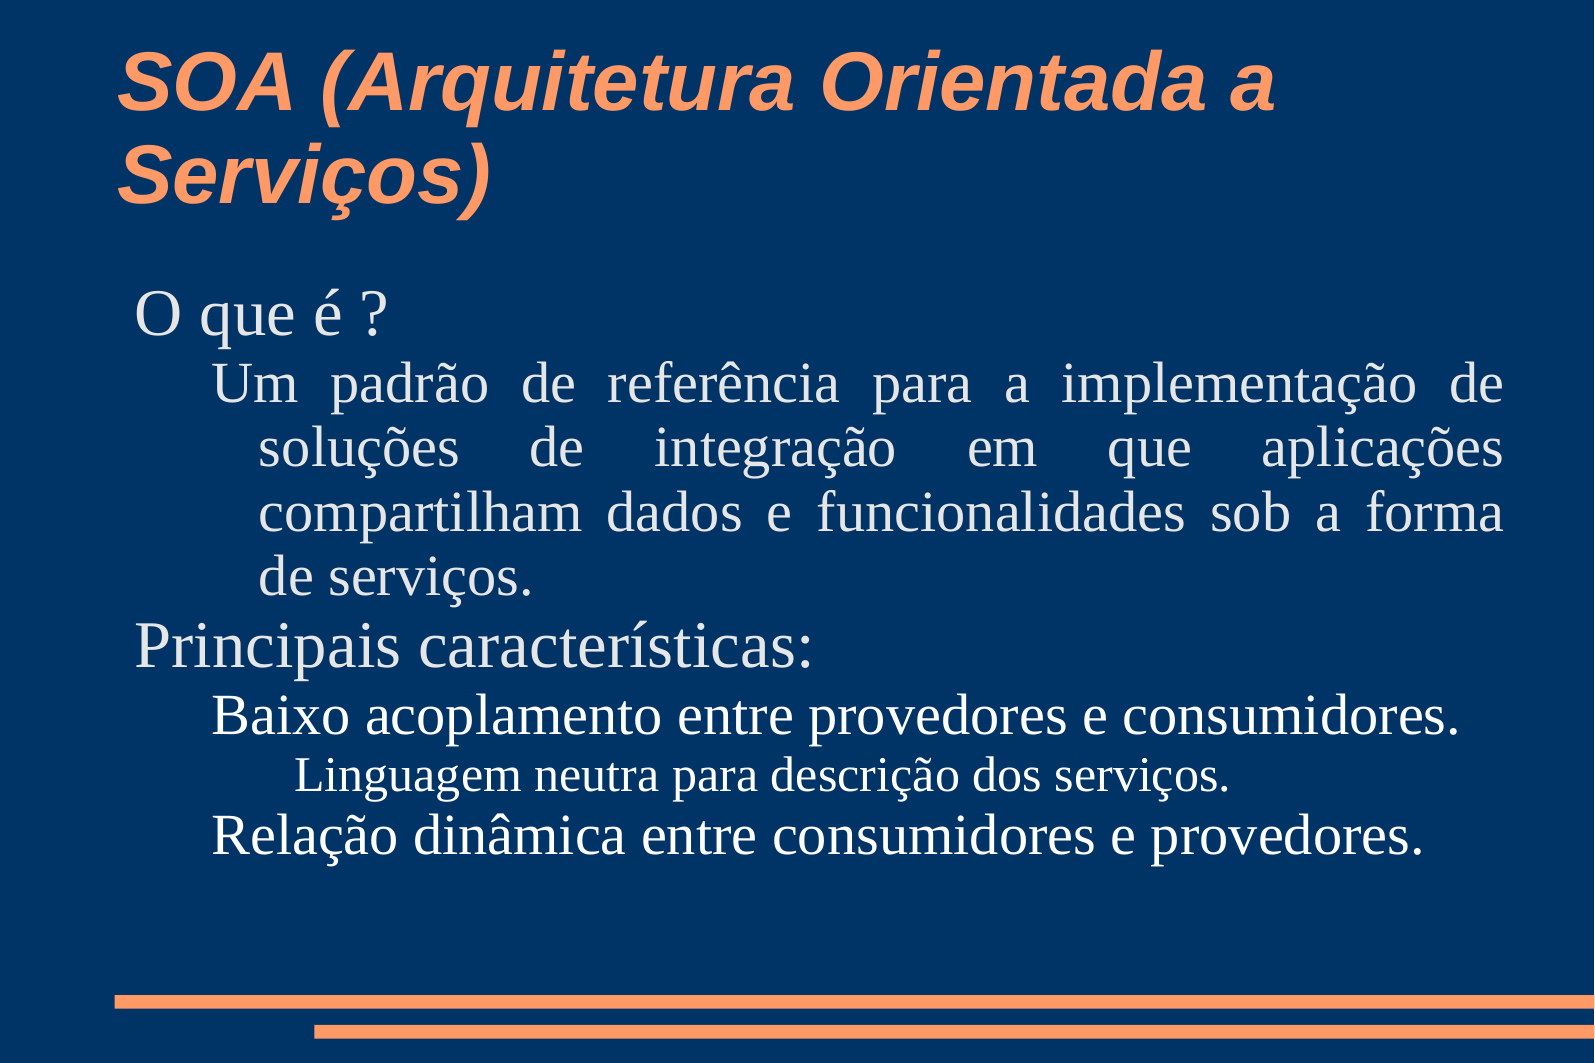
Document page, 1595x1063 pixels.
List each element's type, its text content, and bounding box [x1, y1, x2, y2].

title SOA (Arquitetura Orientada a Serviços) [117, 35, 1479, 222]
list O que é ? Um padrão de referência para a implementação de soluções de integração em que aplicações compartilham dados e funcionalidades sob a forma de serviços. Principais características: Baixo acoplamento entre provedores e consumidores. Linguagem neutra para descrição dos serviços. Relação dinâmica entre consumidores e provedores. [117, 276, 1505, 971]
